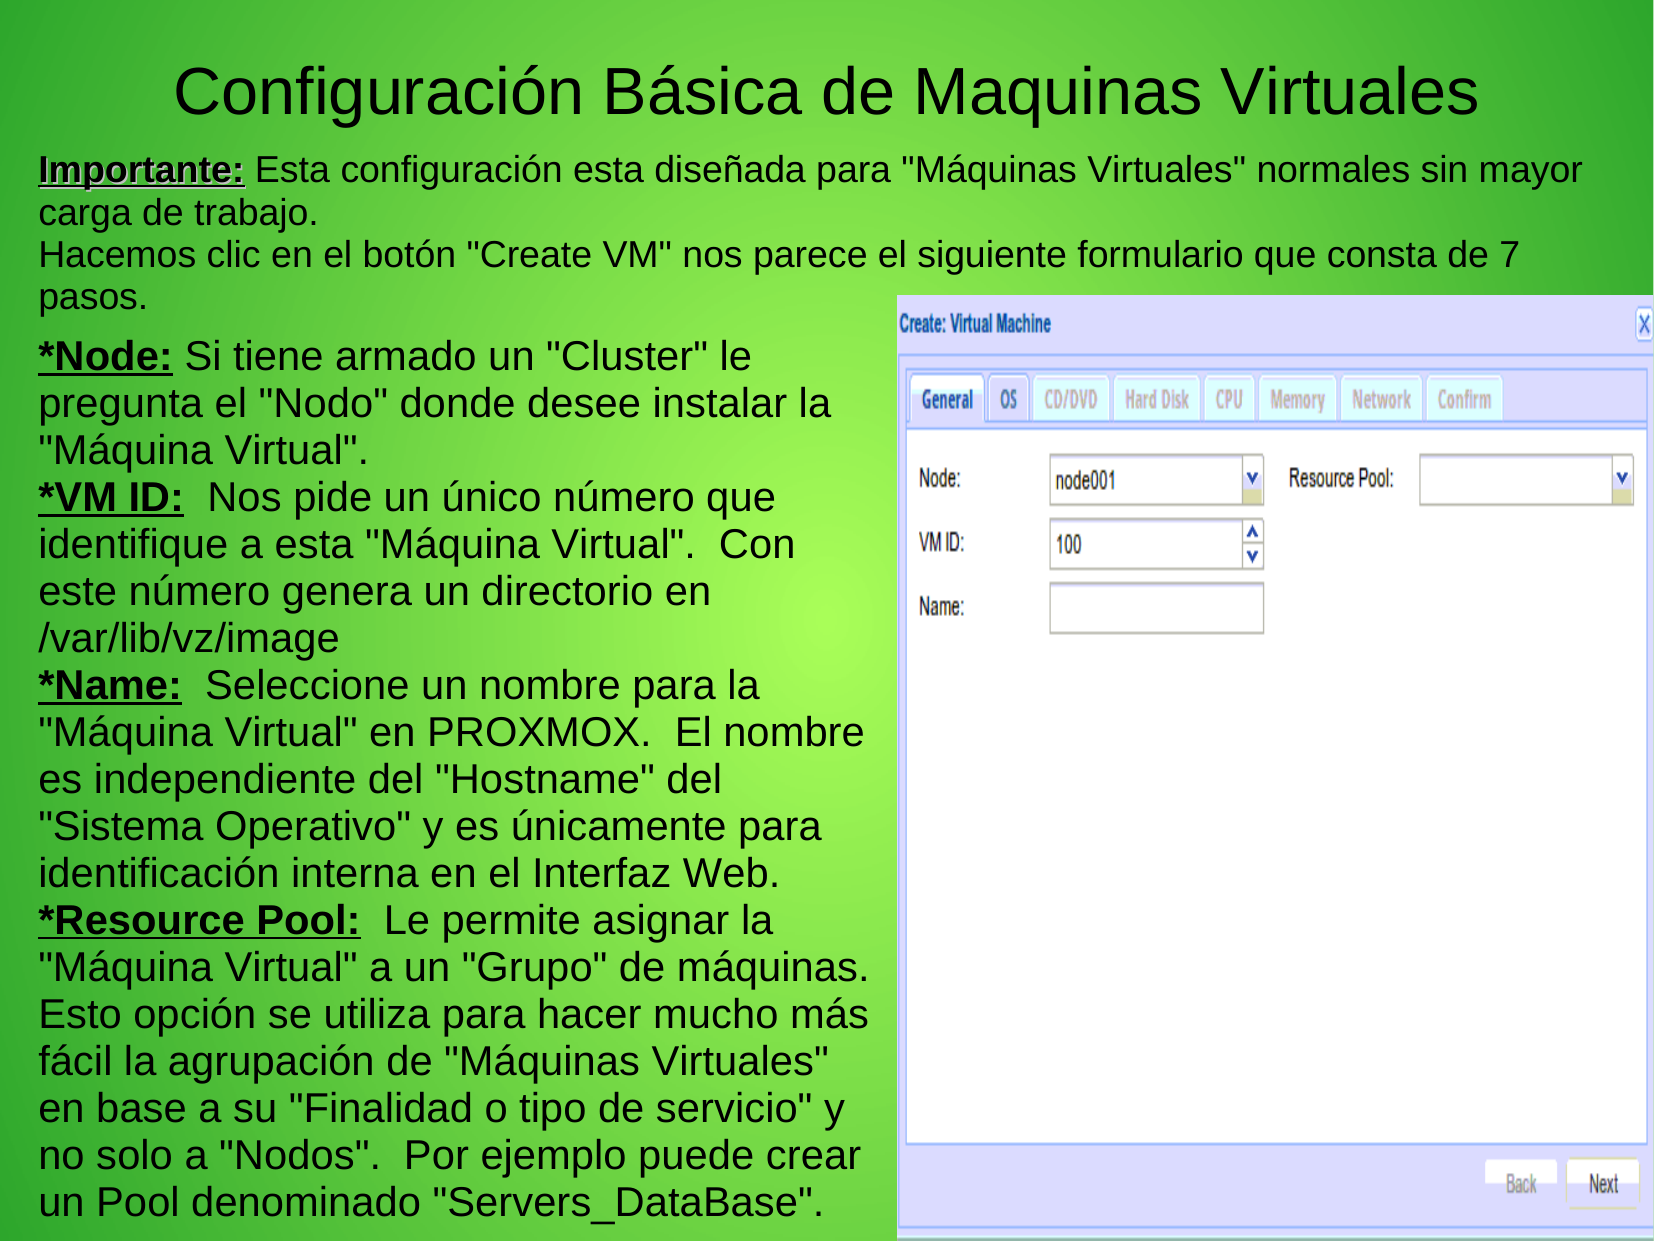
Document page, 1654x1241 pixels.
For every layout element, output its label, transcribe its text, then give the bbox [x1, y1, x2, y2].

text_box *Node: Si tiene armado un "Cluster" le pregunta el "Nodo" donde desee instalar la "Máquina Virtual". *VM ID: Nos pide un único número que identifique a esta "Máquina Virtual". Con este número genera un directorio en /var/lib/vz/image *Name: Seleccione un nombre para la "Máquina Virtual" en PROXMOX. El nombre es independiente del "Hostname" del "Sistema Operativo" y es únicamente para identificación interna en el Interfaz Web. *Resource Pool: Le permite asignar la "Máquina Virtual" a un "Grupo" de máquinas. Esto opción se utiliza para hacer mucho más fácil la agrupación de "Máquinas Virtuales" en base a su "Finalidad o tipo de servicio" y no solo a "Nodos". Por ejemplo puede crear un Pool denominado "Servers_DataBase". [23, 325, 898, 1233]
text_box Importante: Esta configuración esta diseñada para "Máquinas Virtuales" normales sin mayor carga de trabajo. Hacemos clic en el botón "Create VM" nos parece el siguiente formulario que consta de 7 pasos. [23, 141, 1630, 325]
text_box Configuración Básica de Maquinas Virtuales [158, 47, 1524, 138]
picture [0, 0, 1654, 1241]
